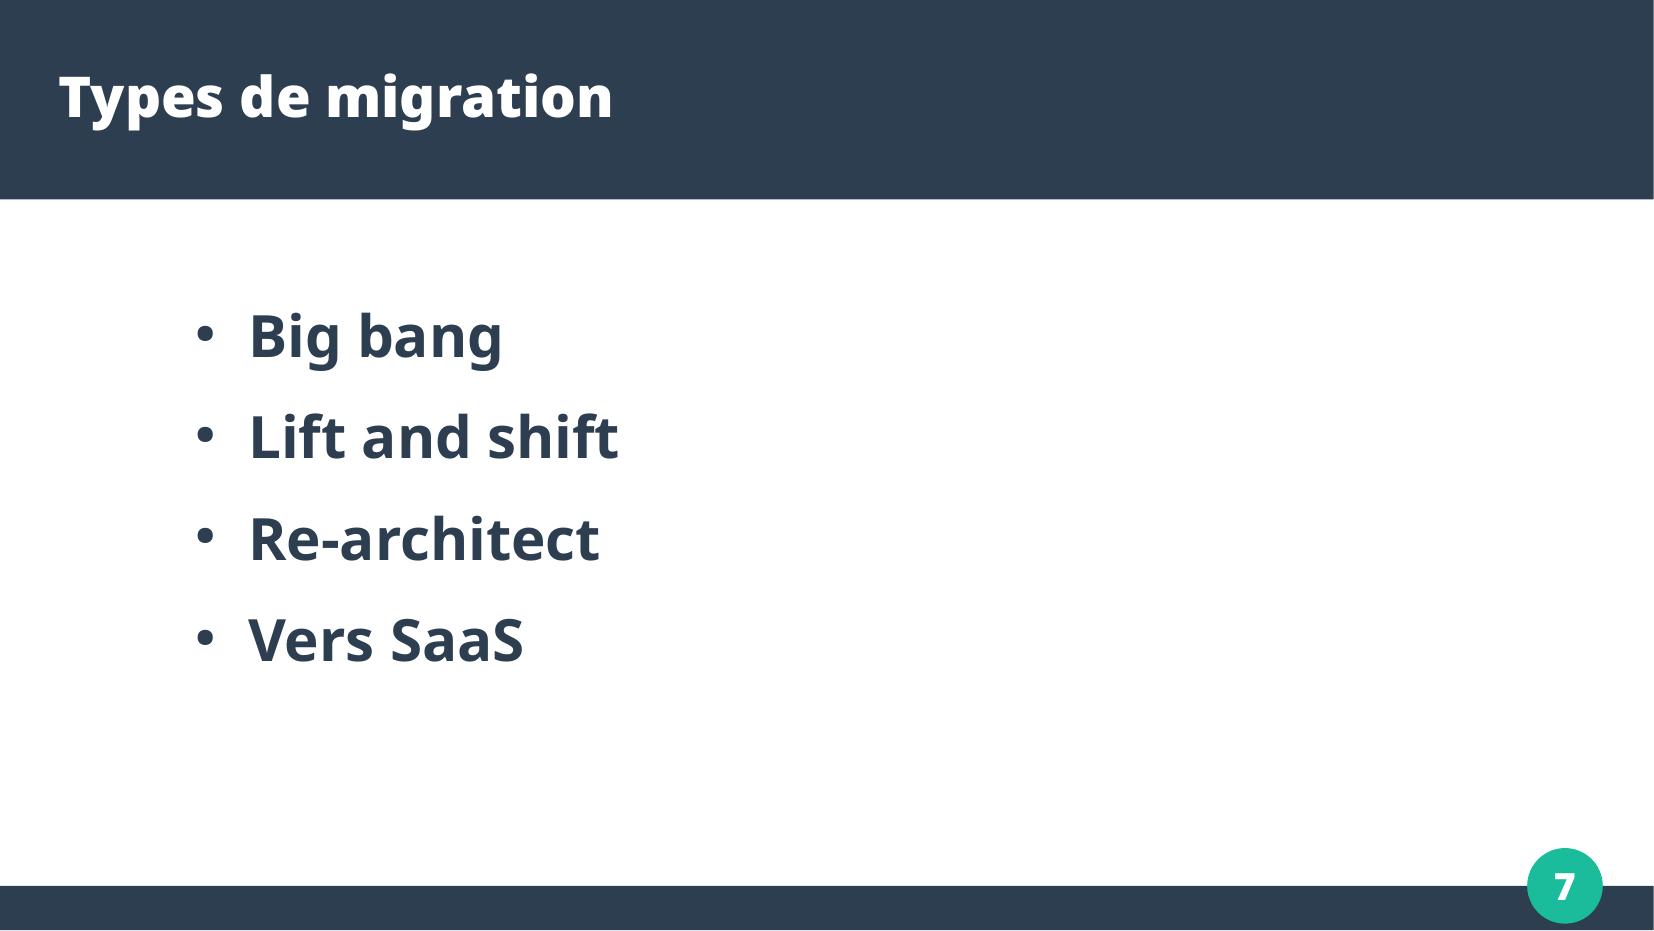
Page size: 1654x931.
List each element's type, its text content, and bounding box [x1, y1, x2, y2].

list Big bang Lift and shift Re-architect Vers SaaS [177, 295, 1595, 864]
title Types de migration [59, 37, 1595, 155]
